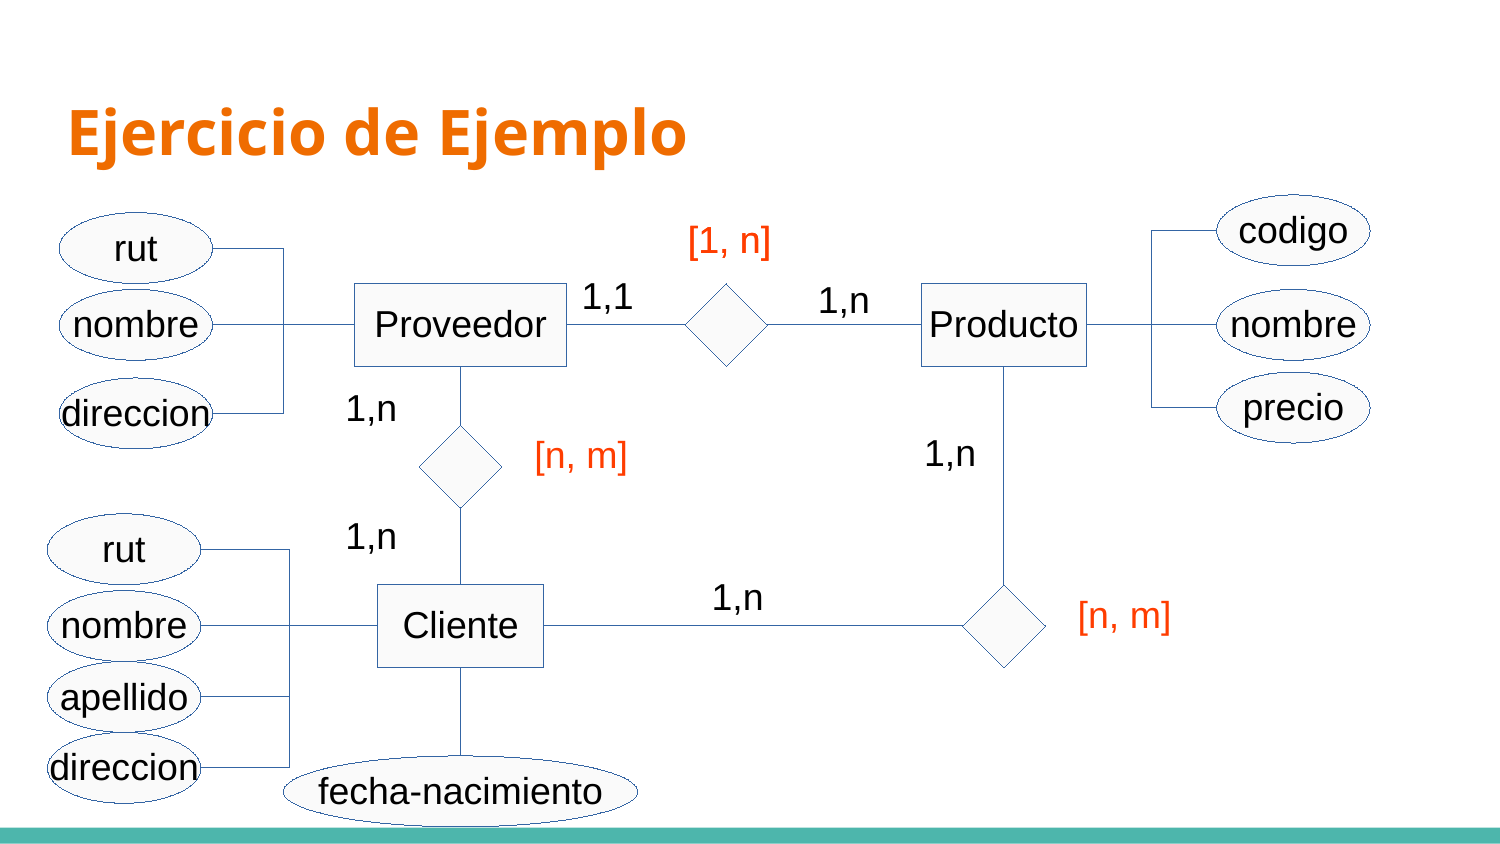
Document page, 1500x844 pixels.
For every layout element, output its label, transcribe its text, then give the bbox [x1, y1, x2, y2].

text_box fecha-nacimiento [283, 755, 638, 827]
text_box codigo [1216, 194, 1371, 266]
text_box nombre [1216, 289, 1371, 361]
text_box 1,n [803, 271, 934, 329]
text_box 1,n [909, 425, 1004, 483]
text_box Cliente [377, 584, 544, 668]
text_box apellido [47, 661, 201, 732]
text_box nombre [59, 289, 213, 361]
text_box Producto [921, 283, 1087, 367]
text_box rut [59, 212, 213, 284]
text_box nombre [47, 590, 201, 661]
text_box 1,n [696, 569, 792, 626]
text_box [962, 584, 1046, 668]
text_box Proveedor [354, 283, 567, 367]
text_box 1,n [330, 507, 426, 565]
text_box [1, n] [673, 212, 804, 270]
text_box [419, 425, 502, 508]
text_box [n, m] [1062, 586, 1193, 644]
text_box 1,n [330, 380, 426, 438]
text_box rut [47, 513, 201, 585]
text_box precio [1216, 372, 1371, 444]
text_box direccion [59, 377, 213, 449]
text_box direccion [47, 732, 201, 804]
text_box [685, 283, 768, 367]
title Ejercicio de Ejemplo [51, 72, 1449, 189]
text_box 1,1 [566, 267, 662, 325]
text_box [n, m] [519, 427, 650, 485]
